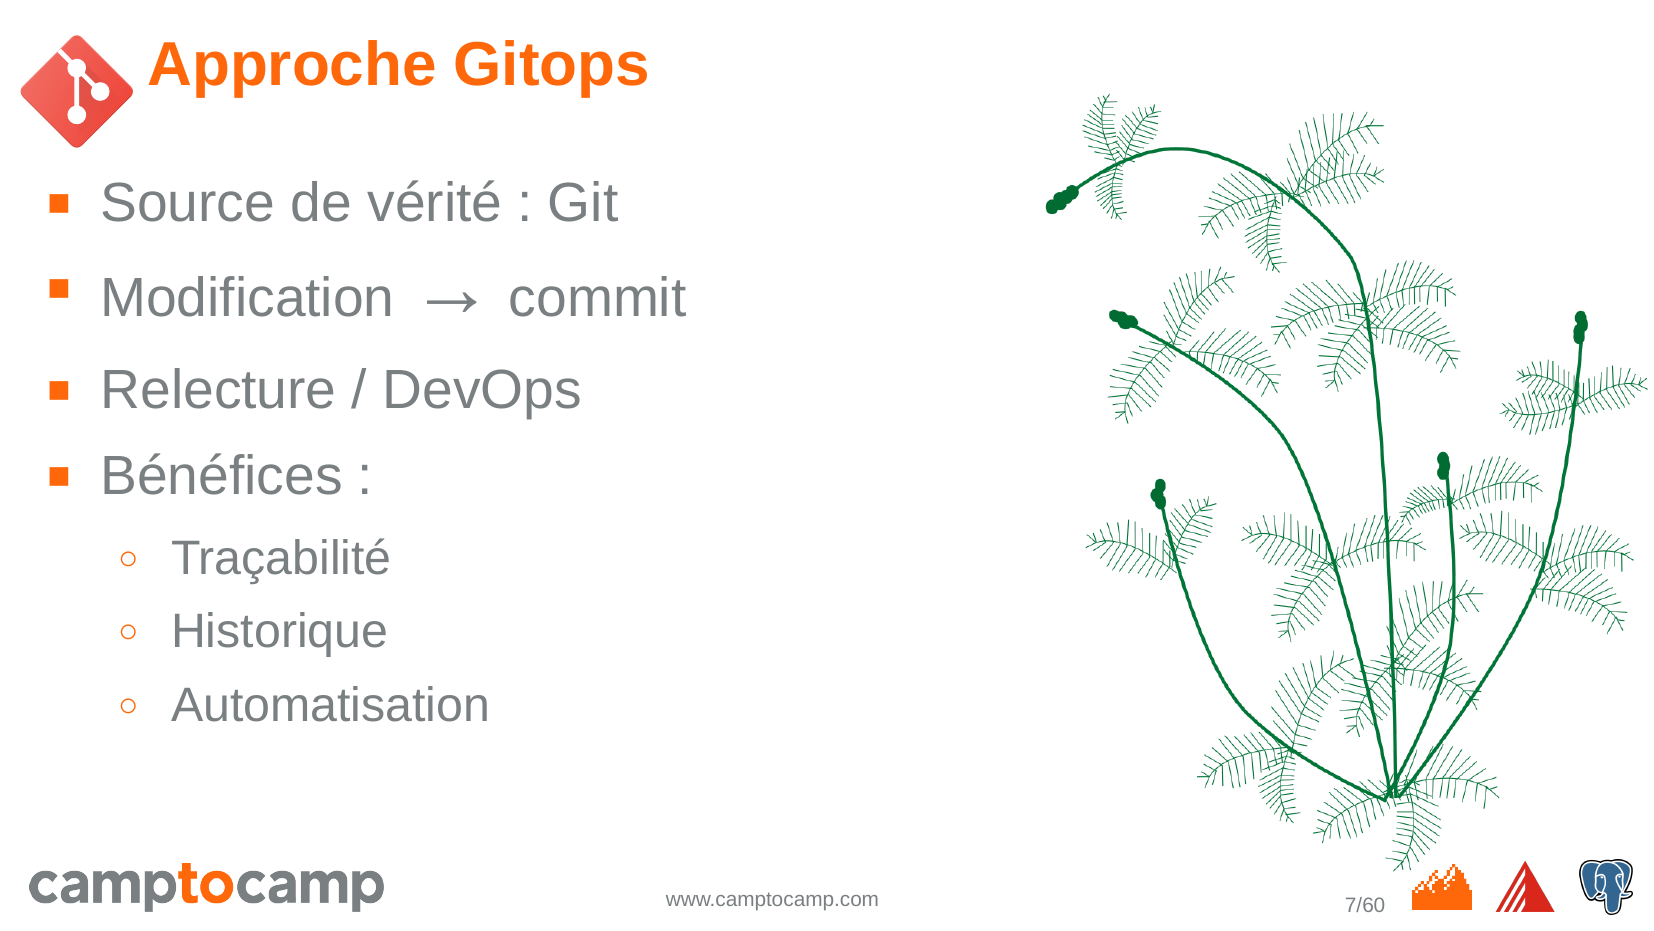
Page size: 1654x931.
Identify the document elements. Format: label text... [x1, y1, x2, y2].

picture [1040, 88, 1654, 917]
list Source de vérité : Git Modification → commit Relecture / DevOps Bénéfices : Traçabilité Historique Automatisation [29, 171, 1040, 827]
picture [29, 863, 384, 912]
picture [20, 35, 133, 148]
title Approche Gitops [147, 29, 1654, 156]
